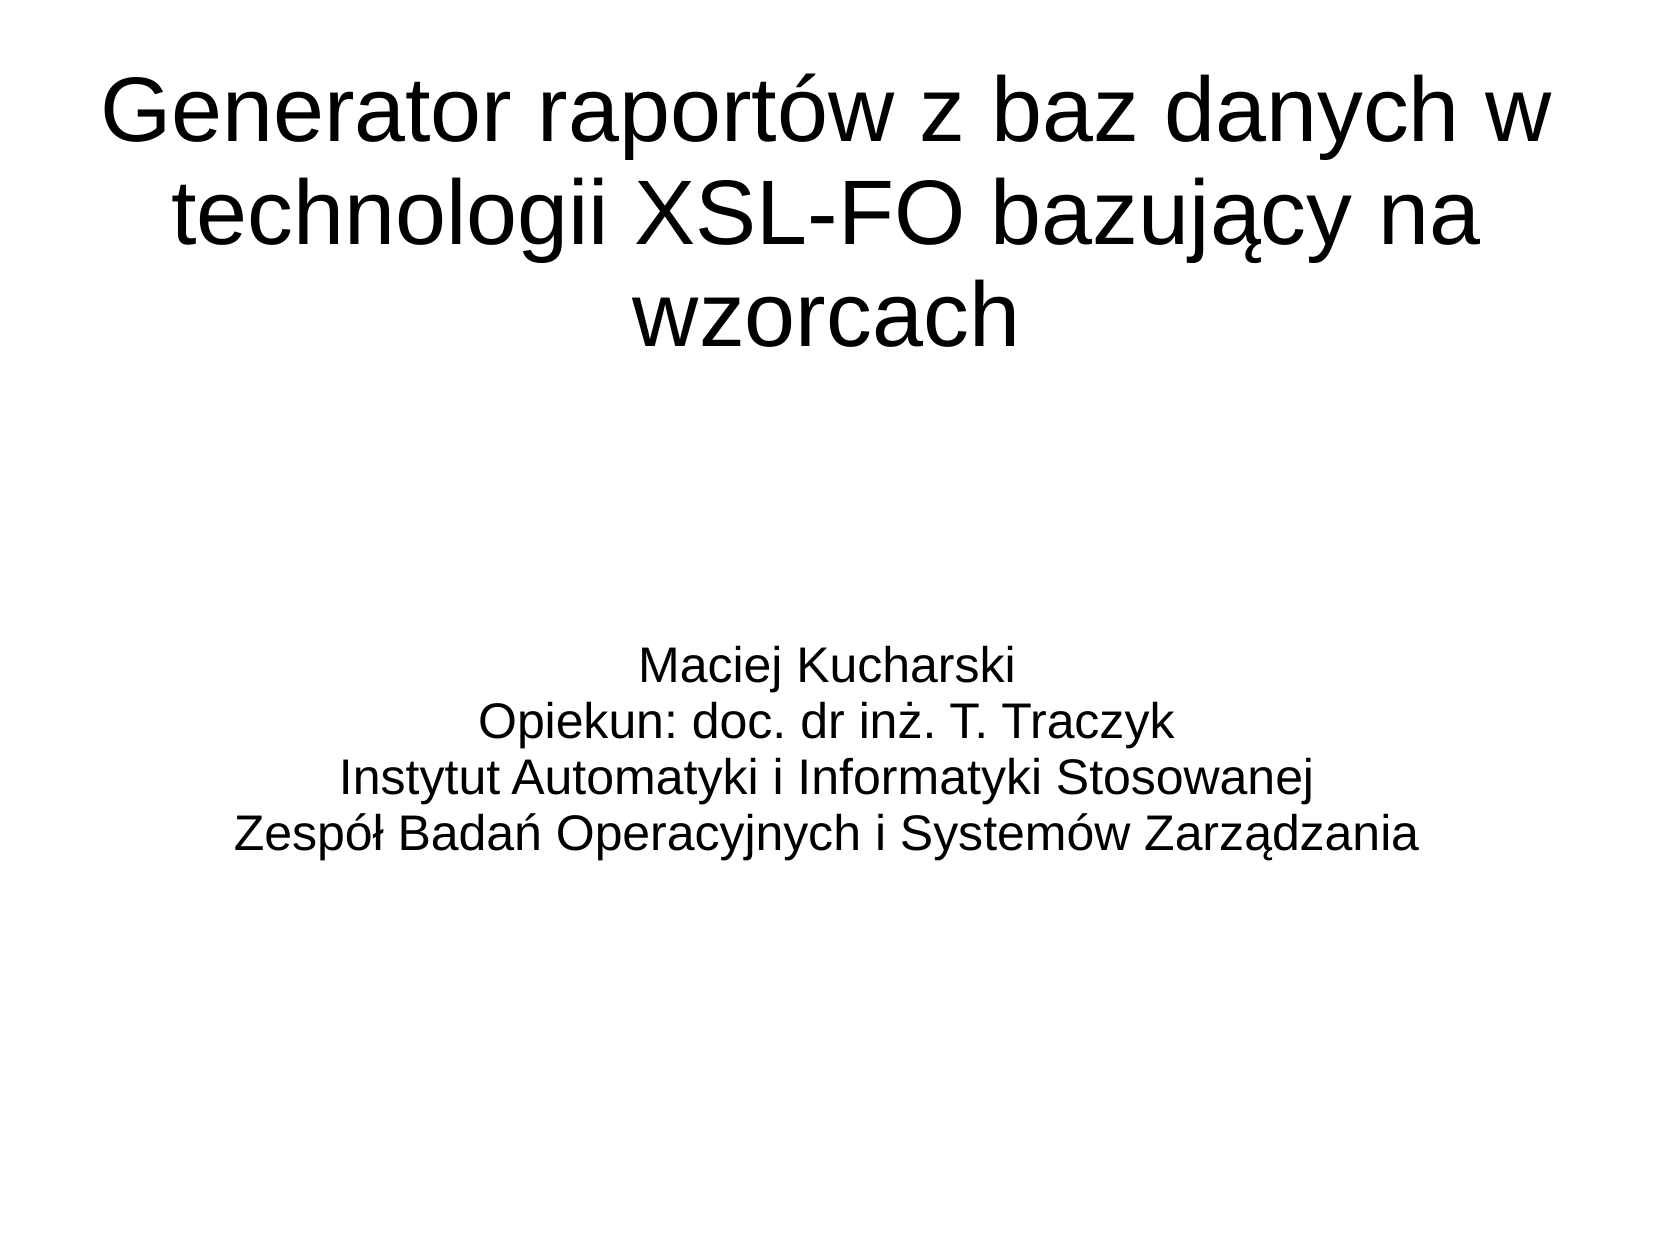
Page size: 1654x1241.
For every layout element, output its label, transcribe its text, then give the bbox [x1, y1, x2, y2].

subtitle Maciej Kucharski Opiekun: doc. dr inż. T. Traczyk Instytut Automatyki i Informatyki Stosowanej Zespół Badań Operacyjnych i Systemów Zarządzania [82, 389, 1571, 1109]
title Generator raportów z baz danych w technologii XSL-FO bazujący na wzorcach [82, 58, 1571, 367]
